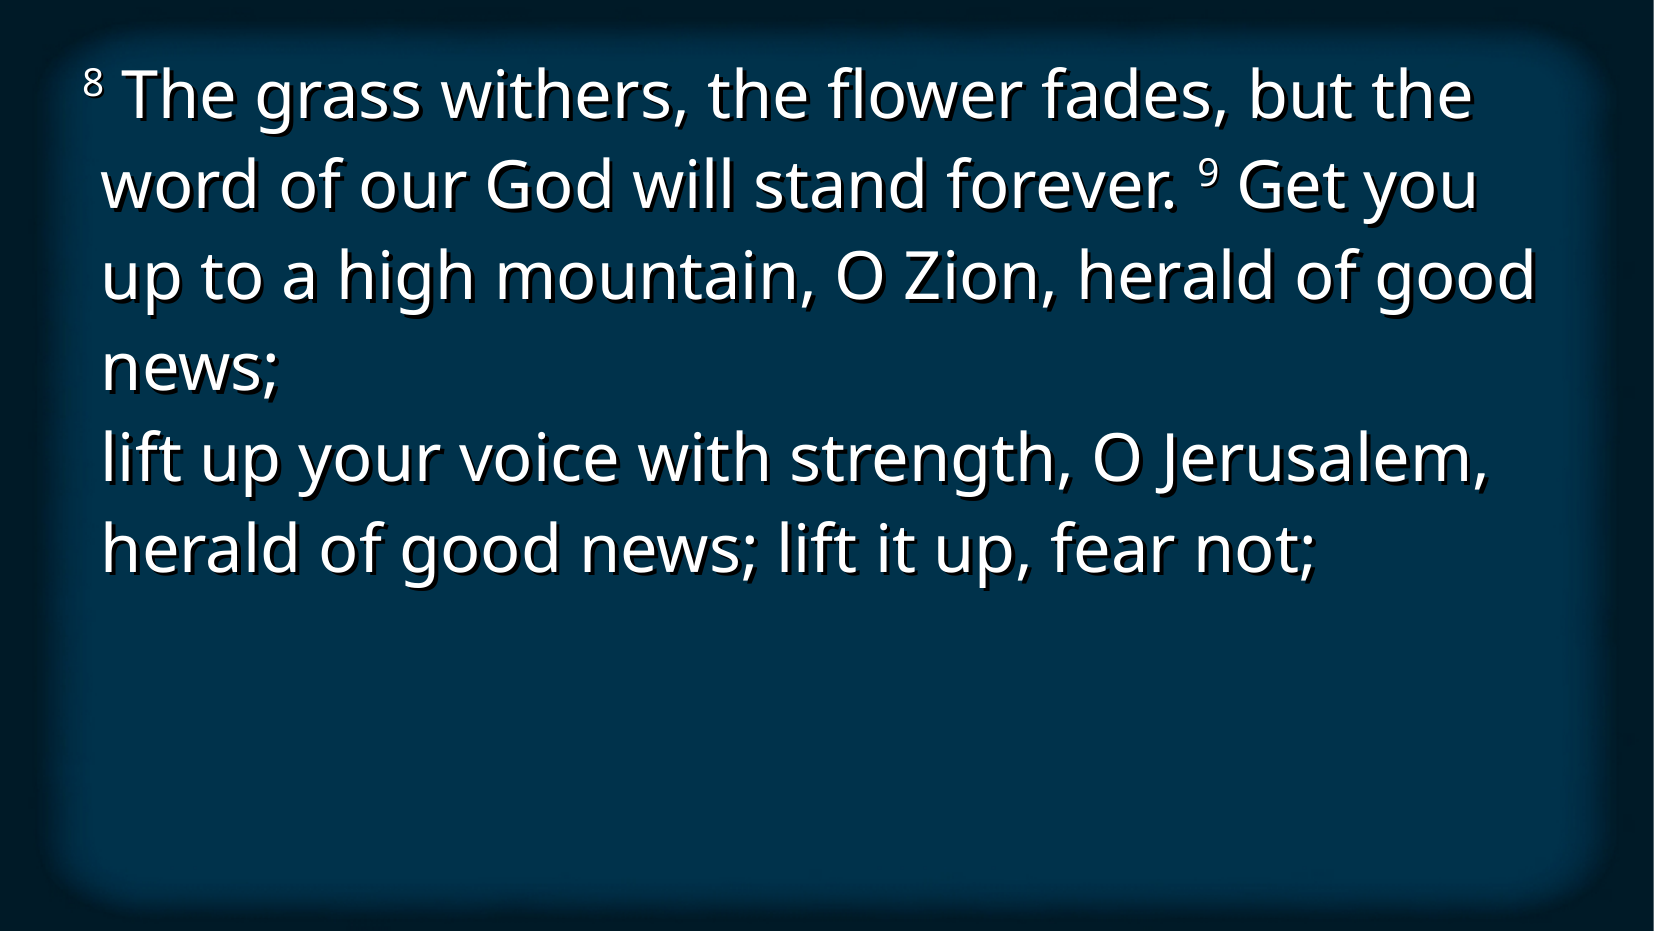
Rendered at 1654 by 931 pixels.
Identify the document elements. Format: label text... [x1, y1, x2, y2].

picture [0, 0, 1654, 931]
text_box 8 The grass withers, the flower fades, but the word of our God will stand forever. 9 Get you up to a high mountain, O Zion, herald of good news; lift up your voice with strength, O Jerusalem, herald of good news; lift it up, fear not; [67, 39, 1583, 499]
